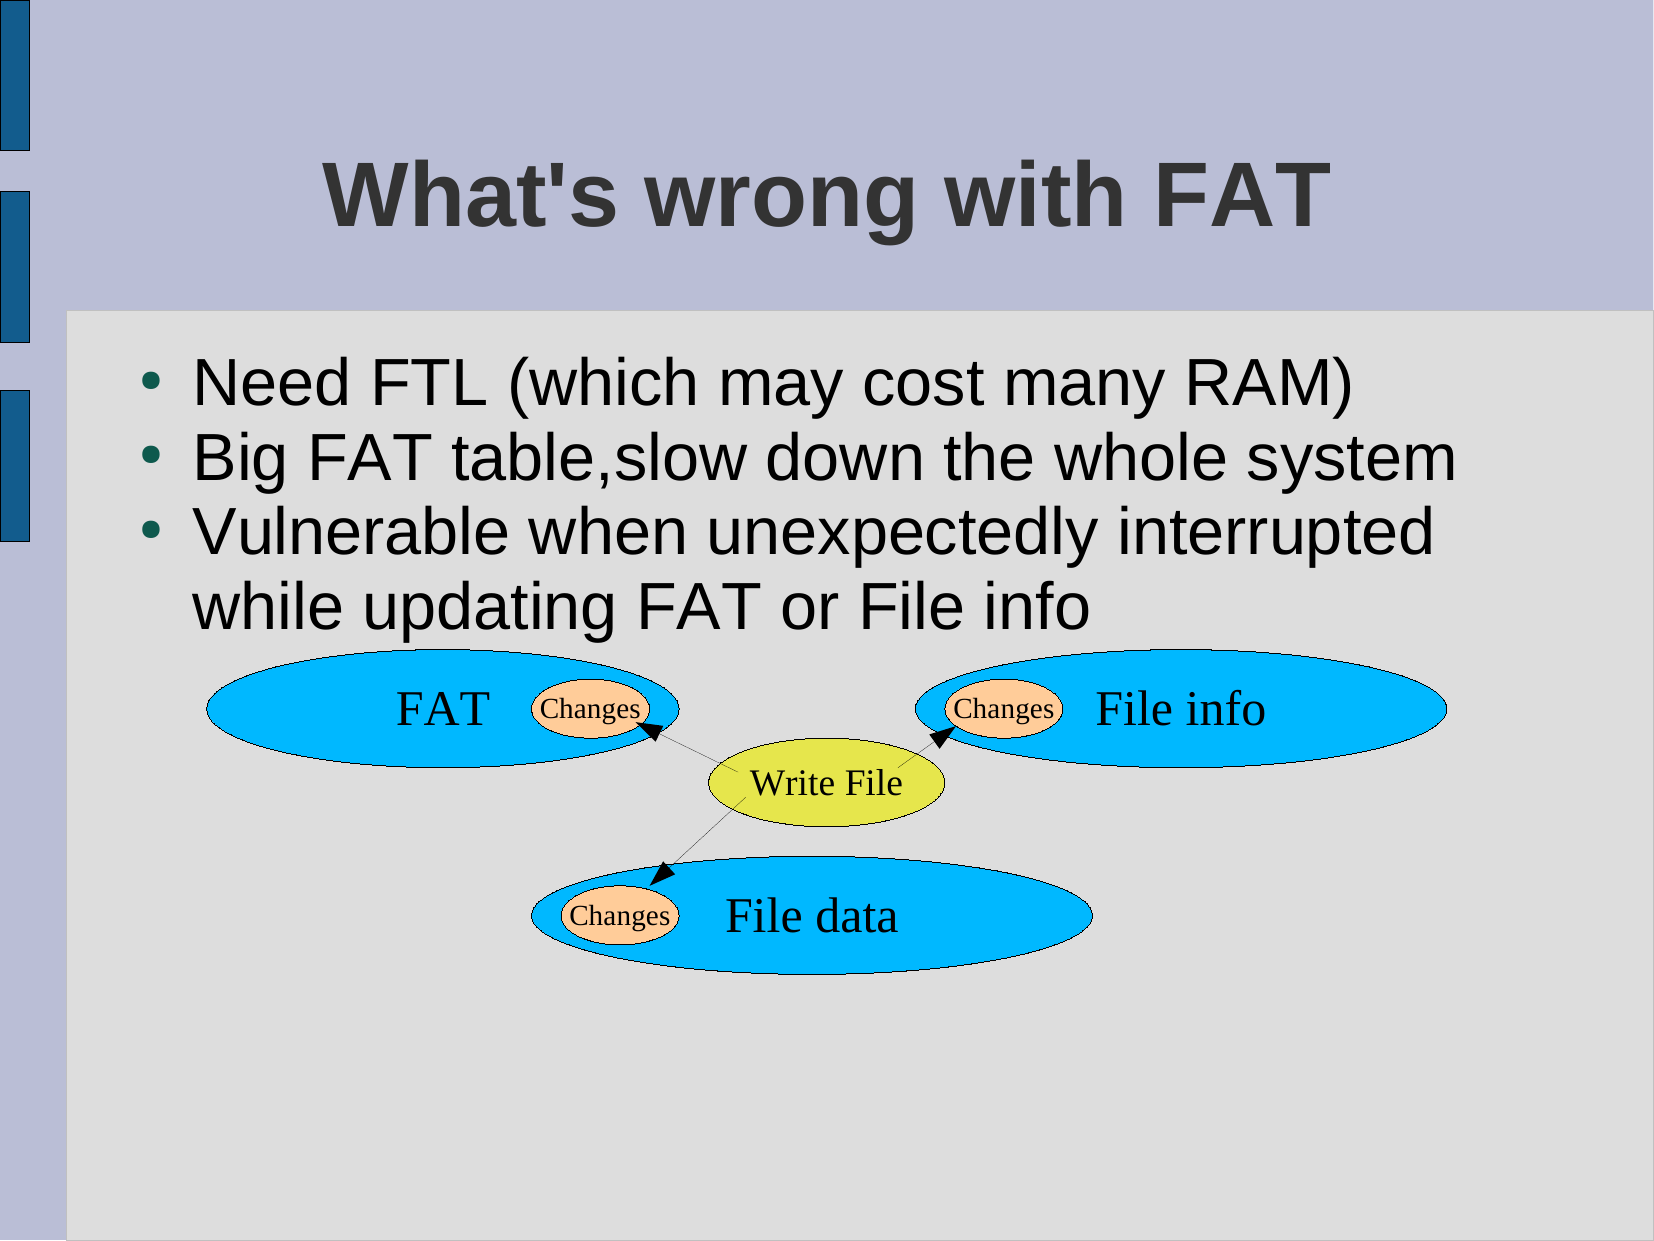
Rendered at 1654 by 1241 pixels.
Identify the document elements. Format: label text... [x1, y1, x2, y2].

text_box File data [531, 856, 1093, 975]
text_box Changes [531, 679, 650, 739]
list Need FTL (which may cost many RAM) Big FAT table,slow down the whole system Vulnerable when unexpectedly interrupted while updating FAT or File info [121, 344, 1534, 1127]
text_box FAT [206, 649, 680, 768]
text_box Changes [561, 885, 680, 945]
text_box File info [915, 649, 1447, 768]
title What's wrong with FAT [121, 91, 1534, 299]
text_box Write File [708, 738, 945, 827]
text_box Changes [944, 679, 1063, 739]
